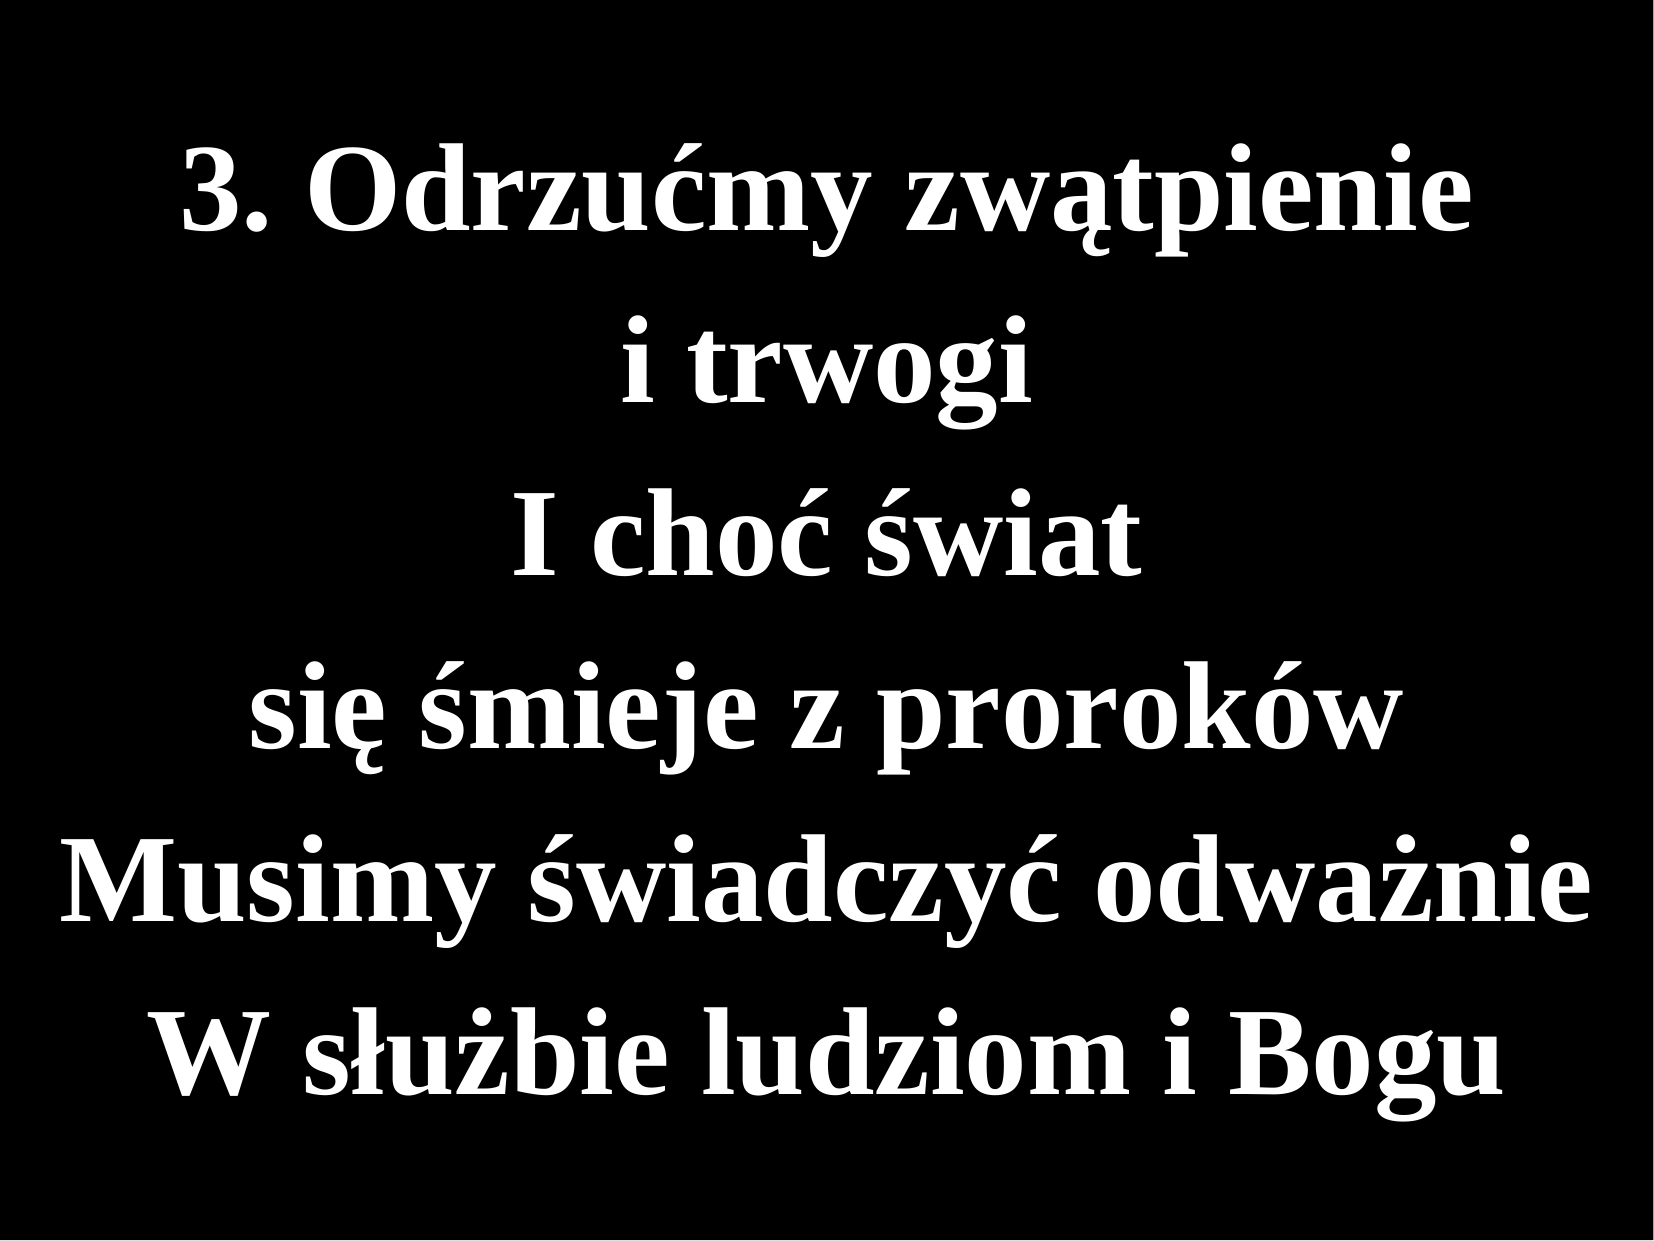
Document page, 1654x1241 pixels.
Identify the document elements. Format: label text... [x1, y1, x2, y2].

title 3. Odrzućmy zwątpienie ppp i trwogi ppp I choć świat ppp się śmieje z proroków ppp Musimy świadczyć odważnie ppp W służbie ludziom i Bogu [0, 0, 1654, 1241]
